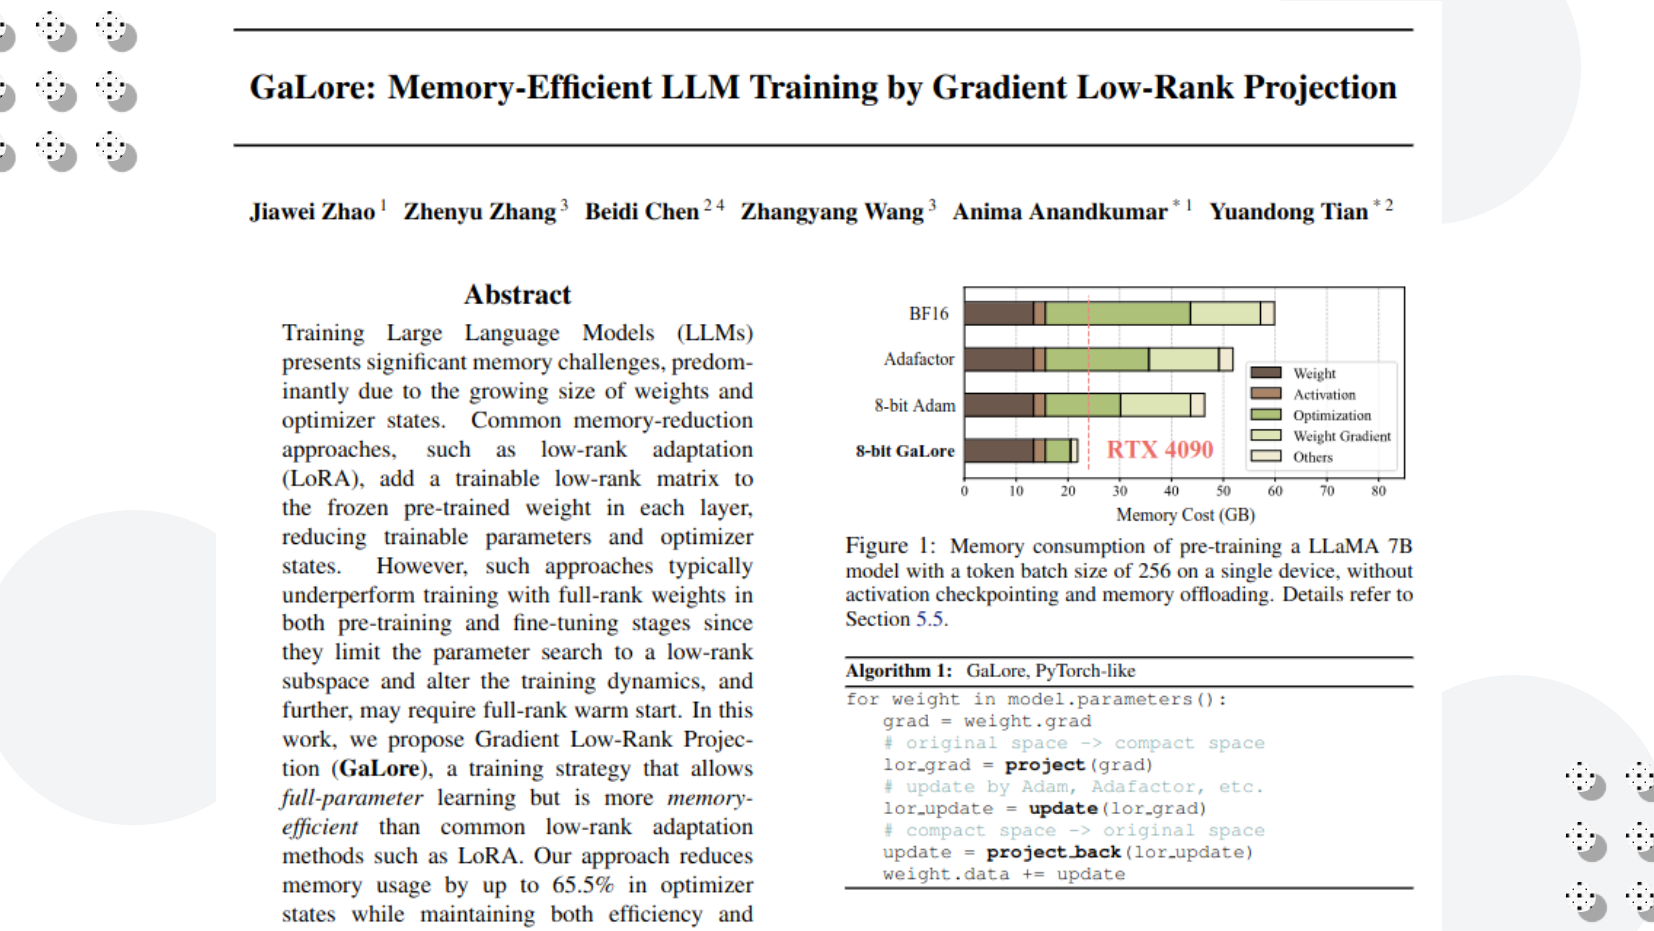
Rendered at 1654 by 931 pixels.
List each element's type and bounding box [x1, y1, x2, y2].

picture [0, 134, 7, 159]
picture [1625, 761, 1654, 792]
picture [35, 11, 66, 42]
picture [1565, 821, 1596, 852]
picture [216, 1, 1442, 931]
picture [35, 131, 67, 162]
picture [1565, 881, 1596, 912]
picture [1625, 821, 1654, 852]
picture [0, 74, 6, 99]
picture [95, 71, 126, 102]
picture [1565, 761, 1596, 792]
picture [35, 71, 66, 102]
picture [95, 131, 127, 162]
picture [1625, 881, 1654, 912]
picture [0, 14, 6, 39]
picture [95, 11, 126, 42]
